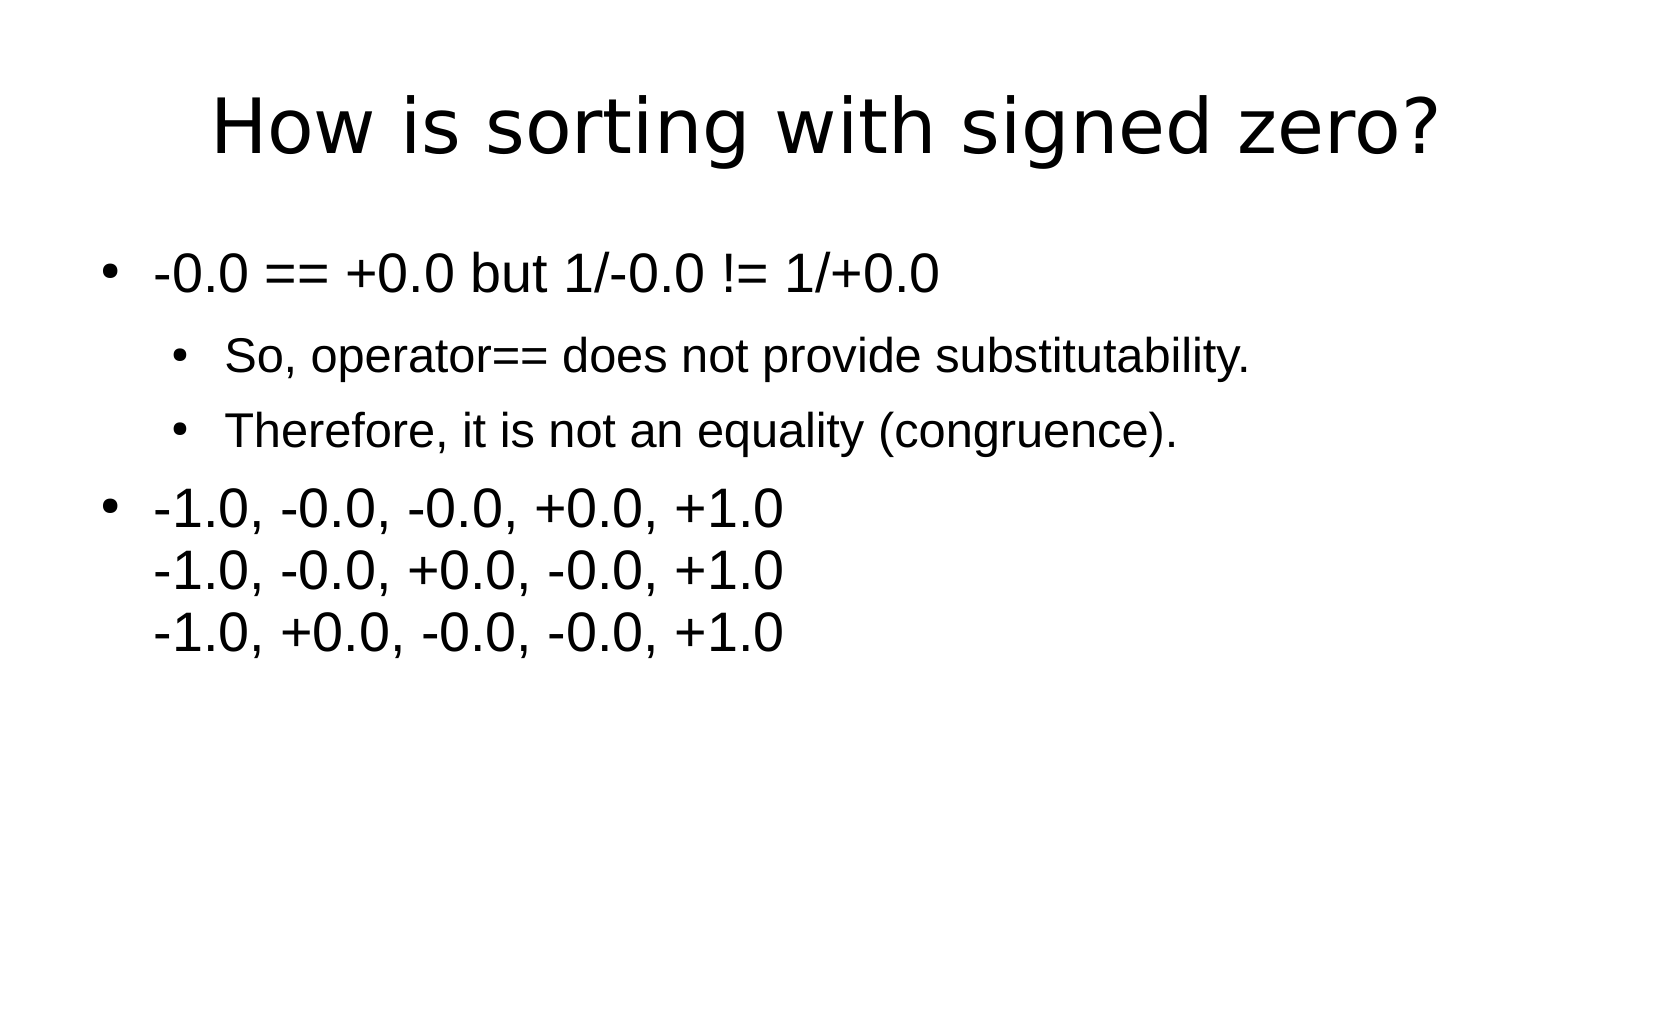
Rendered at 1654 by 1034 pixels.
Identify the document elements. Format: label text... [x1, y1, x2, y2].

list -0.0 == +0.0 but 1/-0.0 != 1/+0.0 So, operator== does not provide substitutability. Therefore, it is not an equality (congruence). -1.0, -0.0, -0.0, +0.0, +1.0 -1.0, -0.0, +0.0, -0.0, +1.0 -1.0, +0.0, -0.0, -0.0, +1.0 [82, 241, 1571, 842]
title How is sorting with signed zero? [82, 41, 1571, 214]
